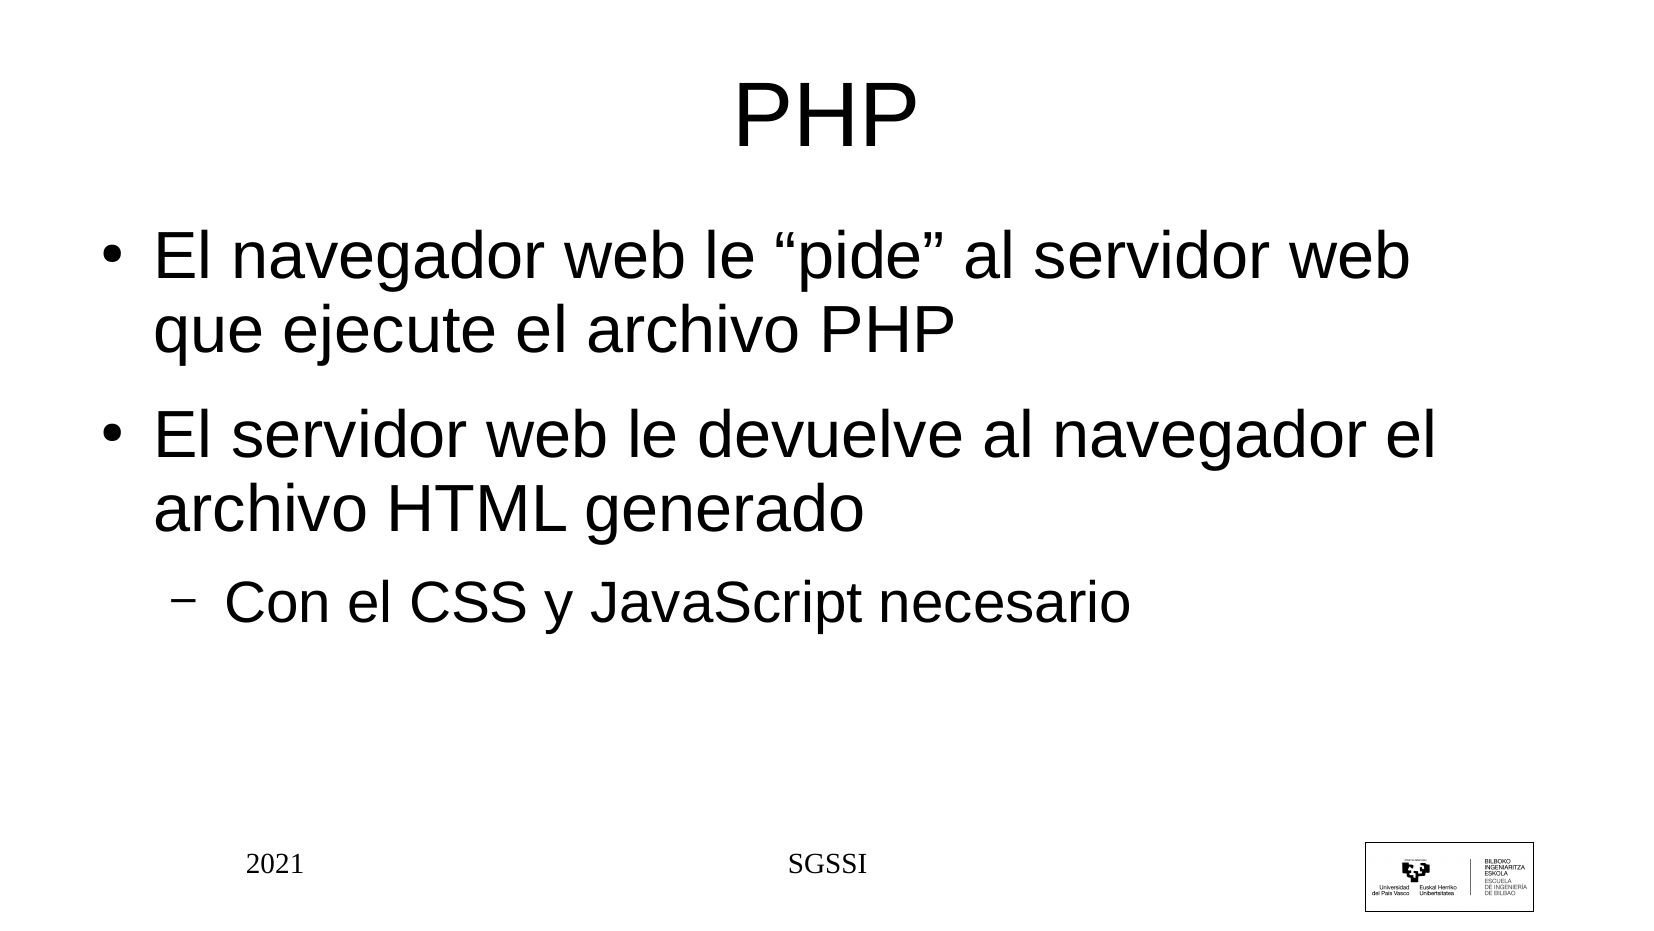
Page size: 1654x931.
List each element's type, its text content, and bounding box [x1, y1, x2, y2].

title PHP [82, 37, 1571, 193]
list El navegador web le “pide” al servidor web que ejecute el archivo PHP El servidor web le devuelve al navegador el archivo HTML generado Con el CSS y JavaScript necesario [82, 217, 1456, 766]
picture [1366, 843, 1533, 911]
